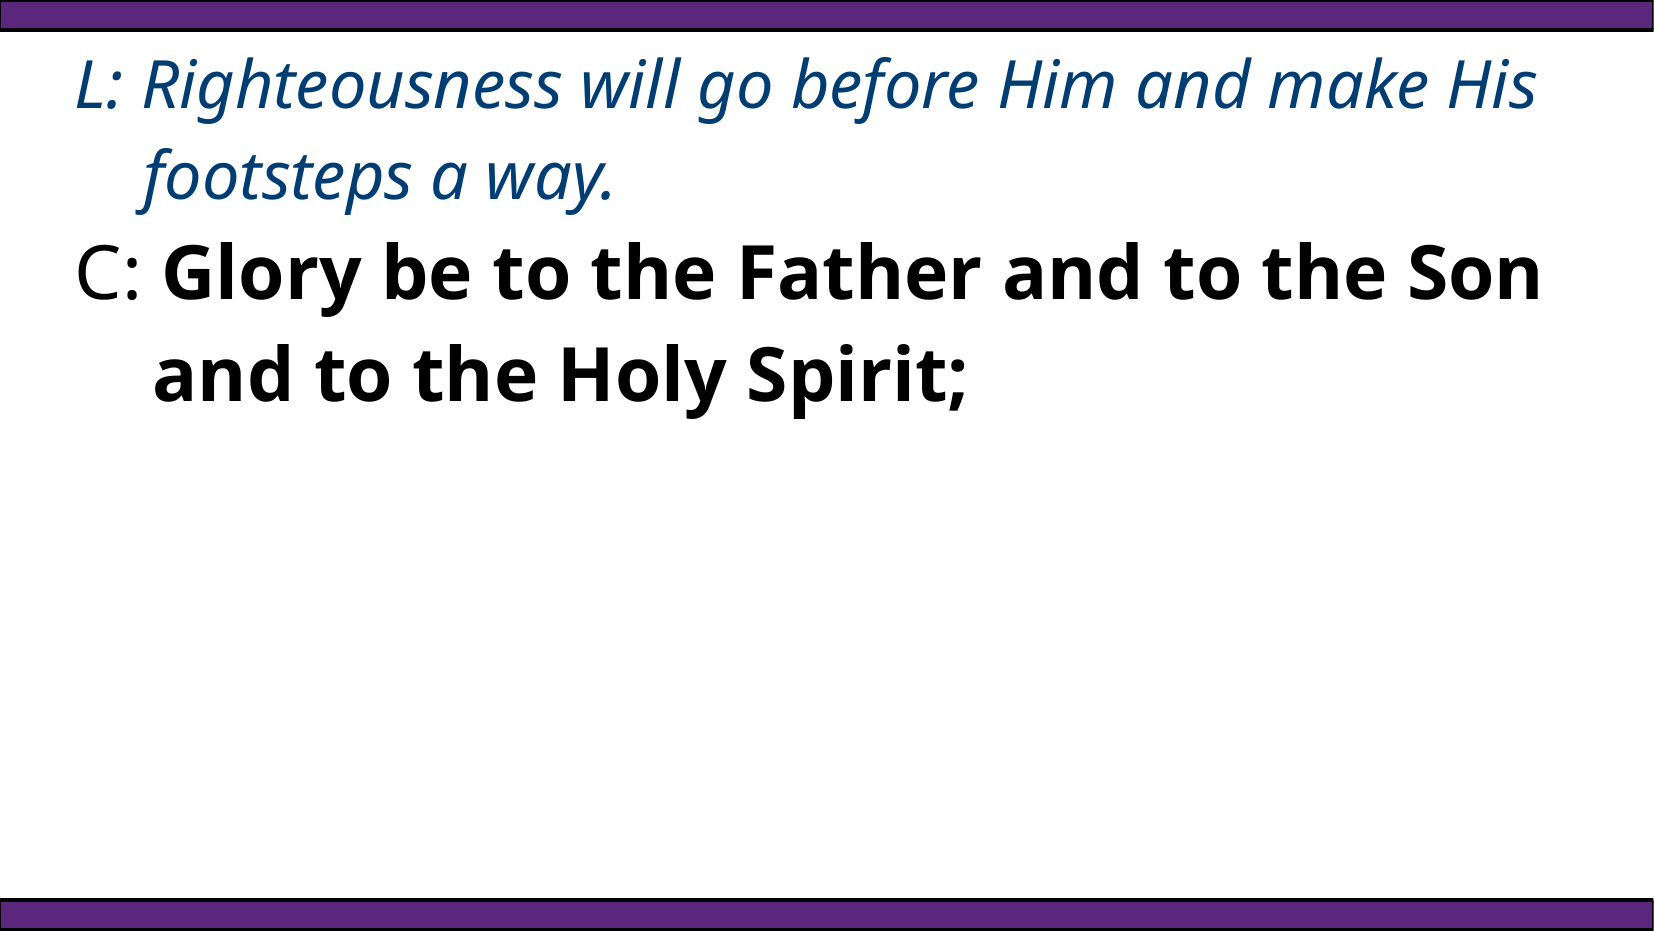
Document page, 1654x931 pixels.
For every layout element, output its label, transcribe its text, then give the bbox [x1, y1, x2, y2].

picture [0, 31, 1654, 900]
text_box L: Righteousness will go before Him and make His footsteps a way. C: Glory be to the Father and to the Son and to the Holy Spirit; [60, 30, 1606, 422]
text_box [0, 0, 1654, 31]
text_box [0, 900, 1654, 931]
